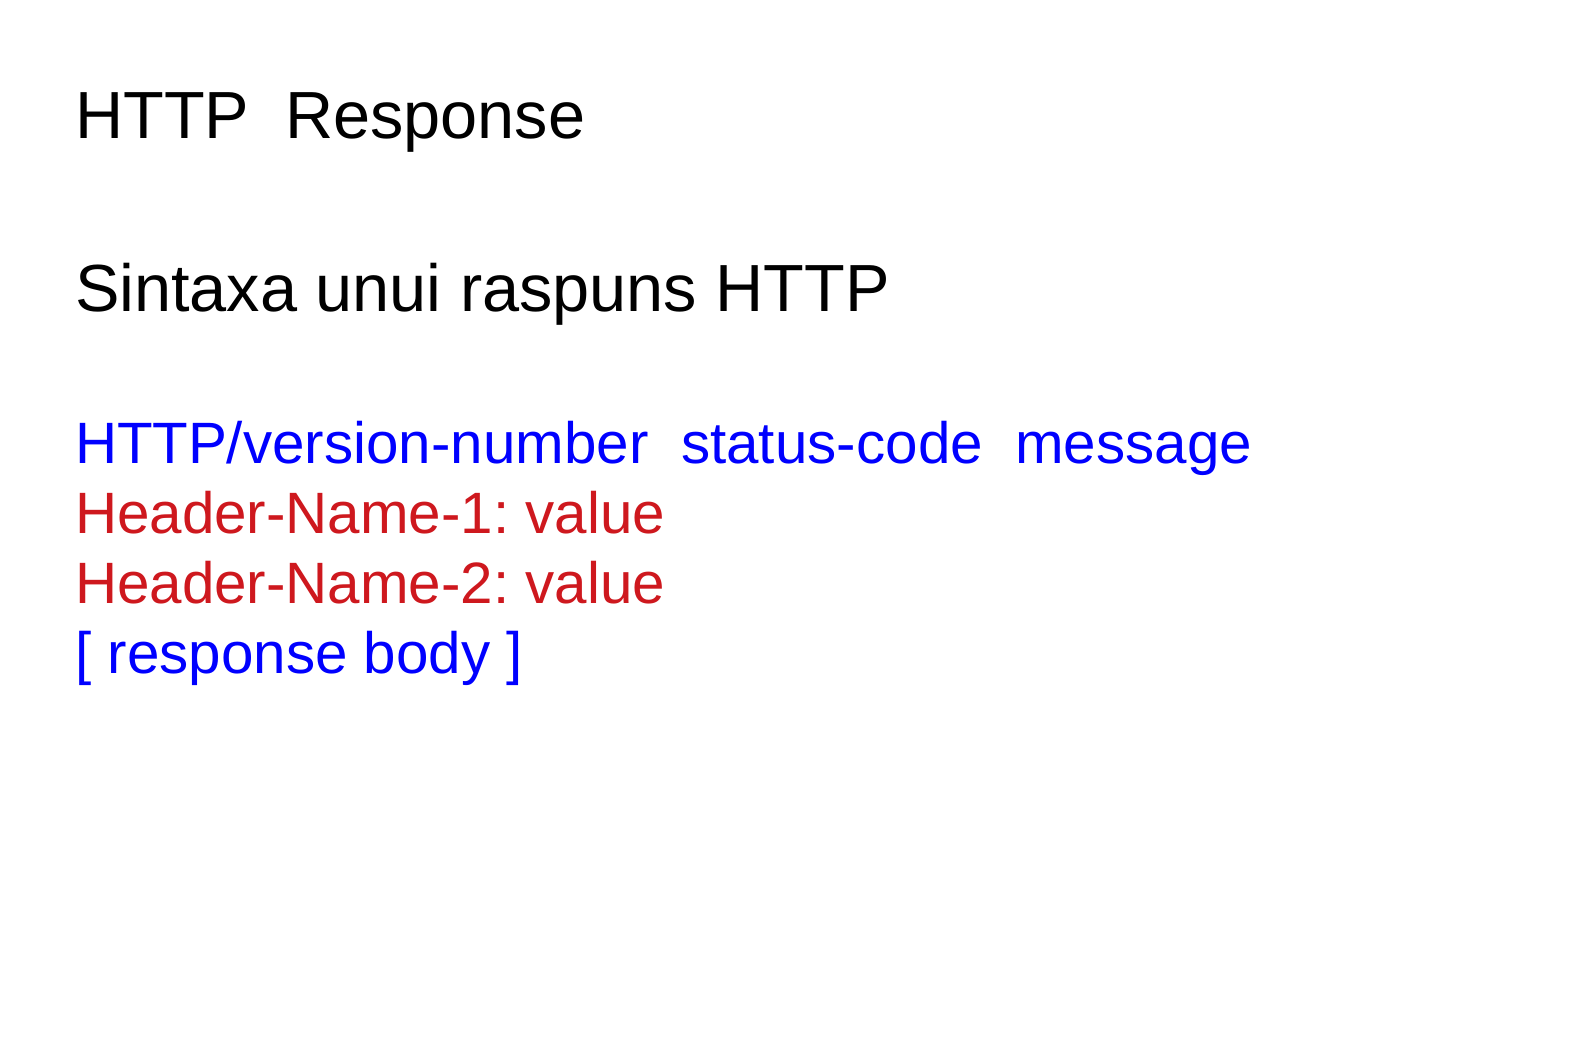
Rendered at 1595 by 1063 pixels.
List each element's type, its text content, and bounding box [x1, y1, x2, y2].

text_box HTTP Response Sintaxa unui raspuns HTTP HTTP/version-number status-code message Header-Name-1: value Header-Name-2: value [ response body ] [60, 64, 1363, 943]
